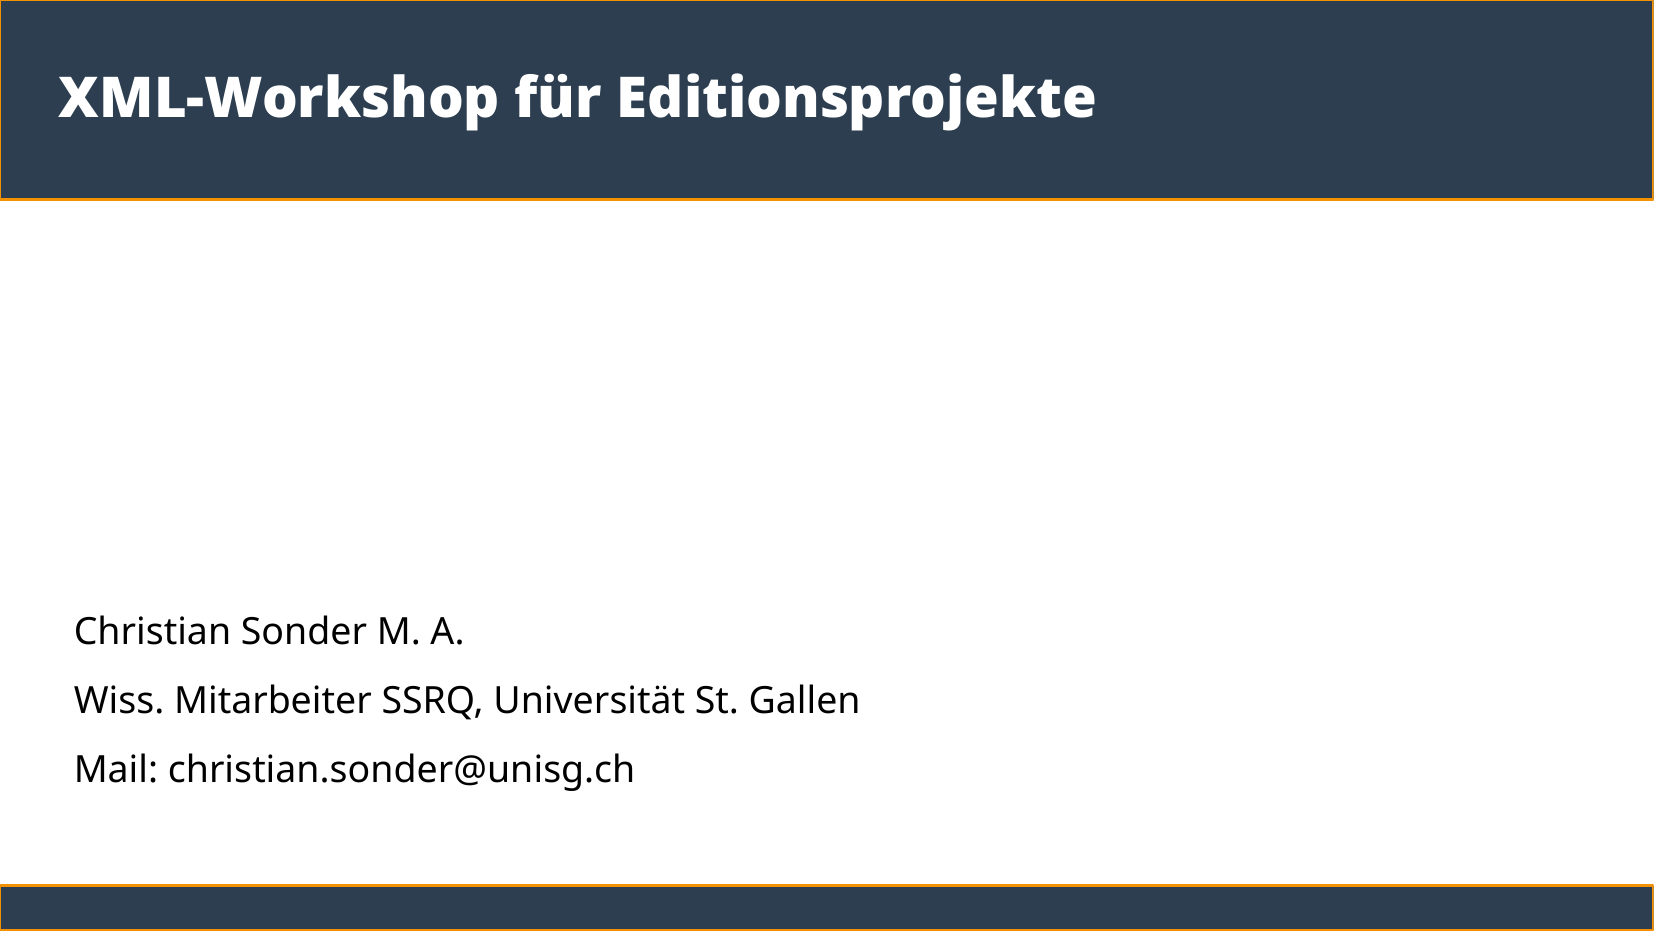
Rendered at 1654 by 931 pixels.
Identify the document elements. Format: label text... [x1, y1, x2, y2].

title XML-Workshop für Editionsprojekte [59, 37, 1595, 155]
subtitle Christian Sonder M. A. Wiss. Mitarbeiter SSRQ, Universität St. Gallen Mail: christian.sonder@unisg.ch [73, 581, 1551, 886]
